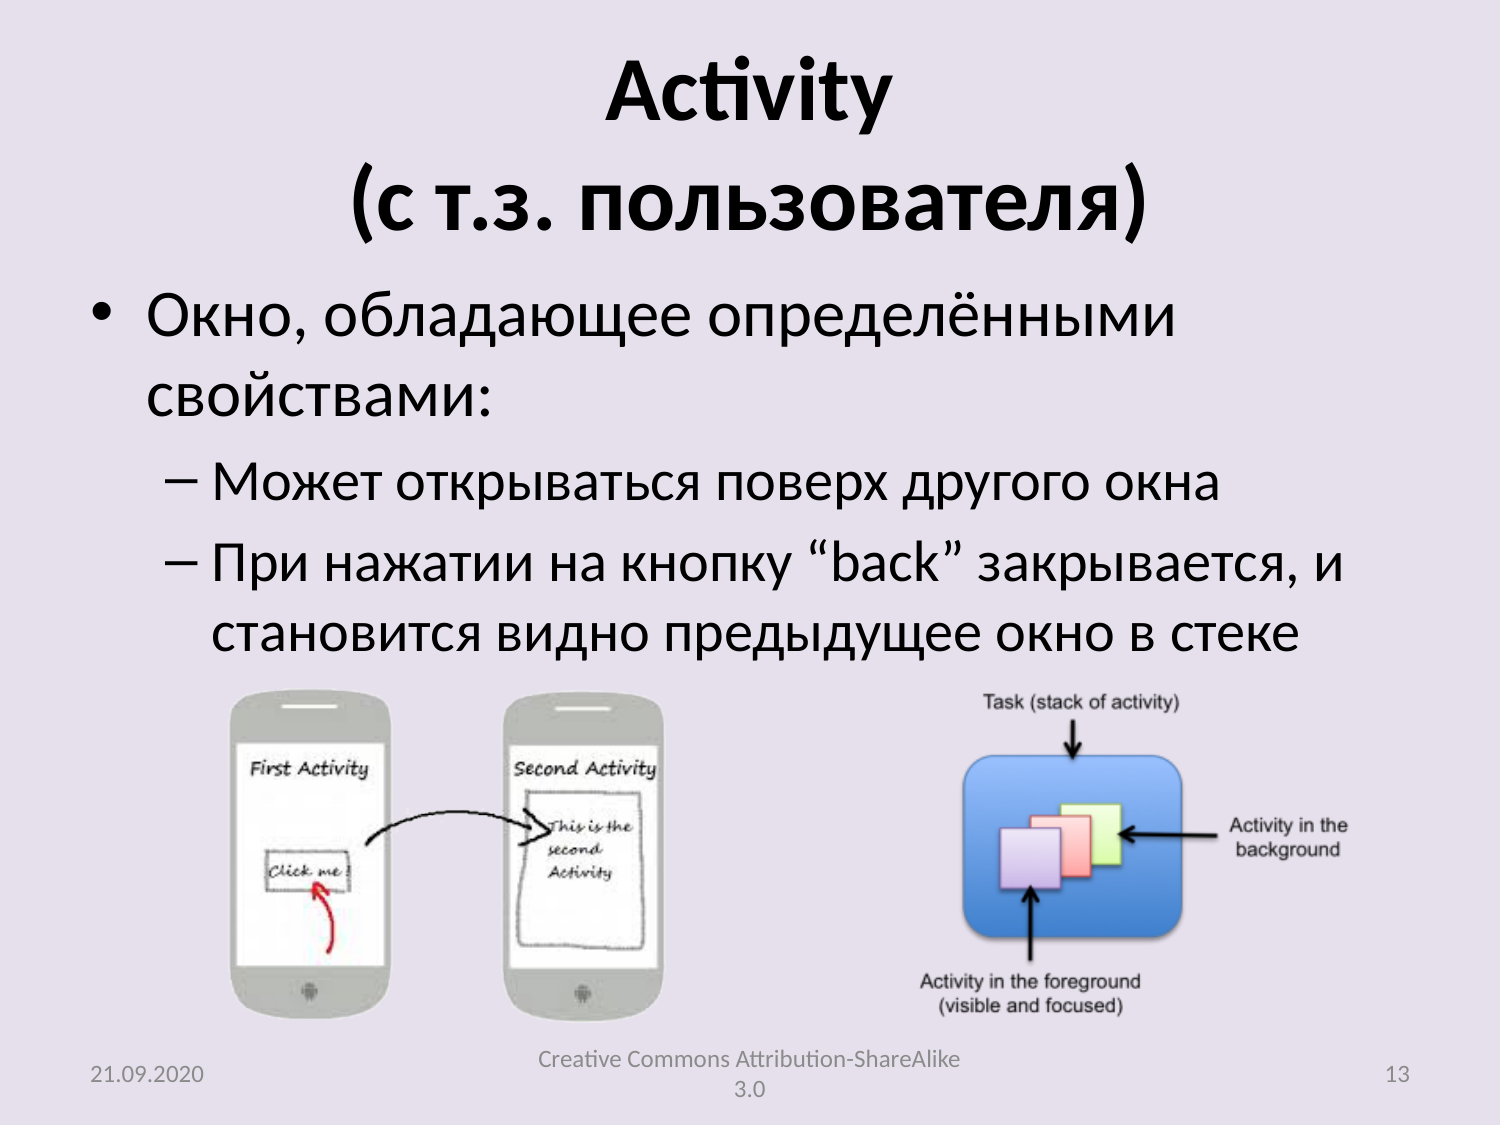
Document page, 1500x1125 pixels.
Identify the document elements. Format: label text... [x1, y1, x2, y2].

picture [218, 680, 675, 1032]
picture [891, 680, 1361, 1025]
list Окно, обладающее определёнными свойствами: Может открываться поверх другого окна При нажатии на кнопку “back” закрывается, и становится видно предыдущее окно в стеке [75, 262, 1425, 1005]
title Activity (с т.з. пользователя) [75, 45, 1425, 233]
